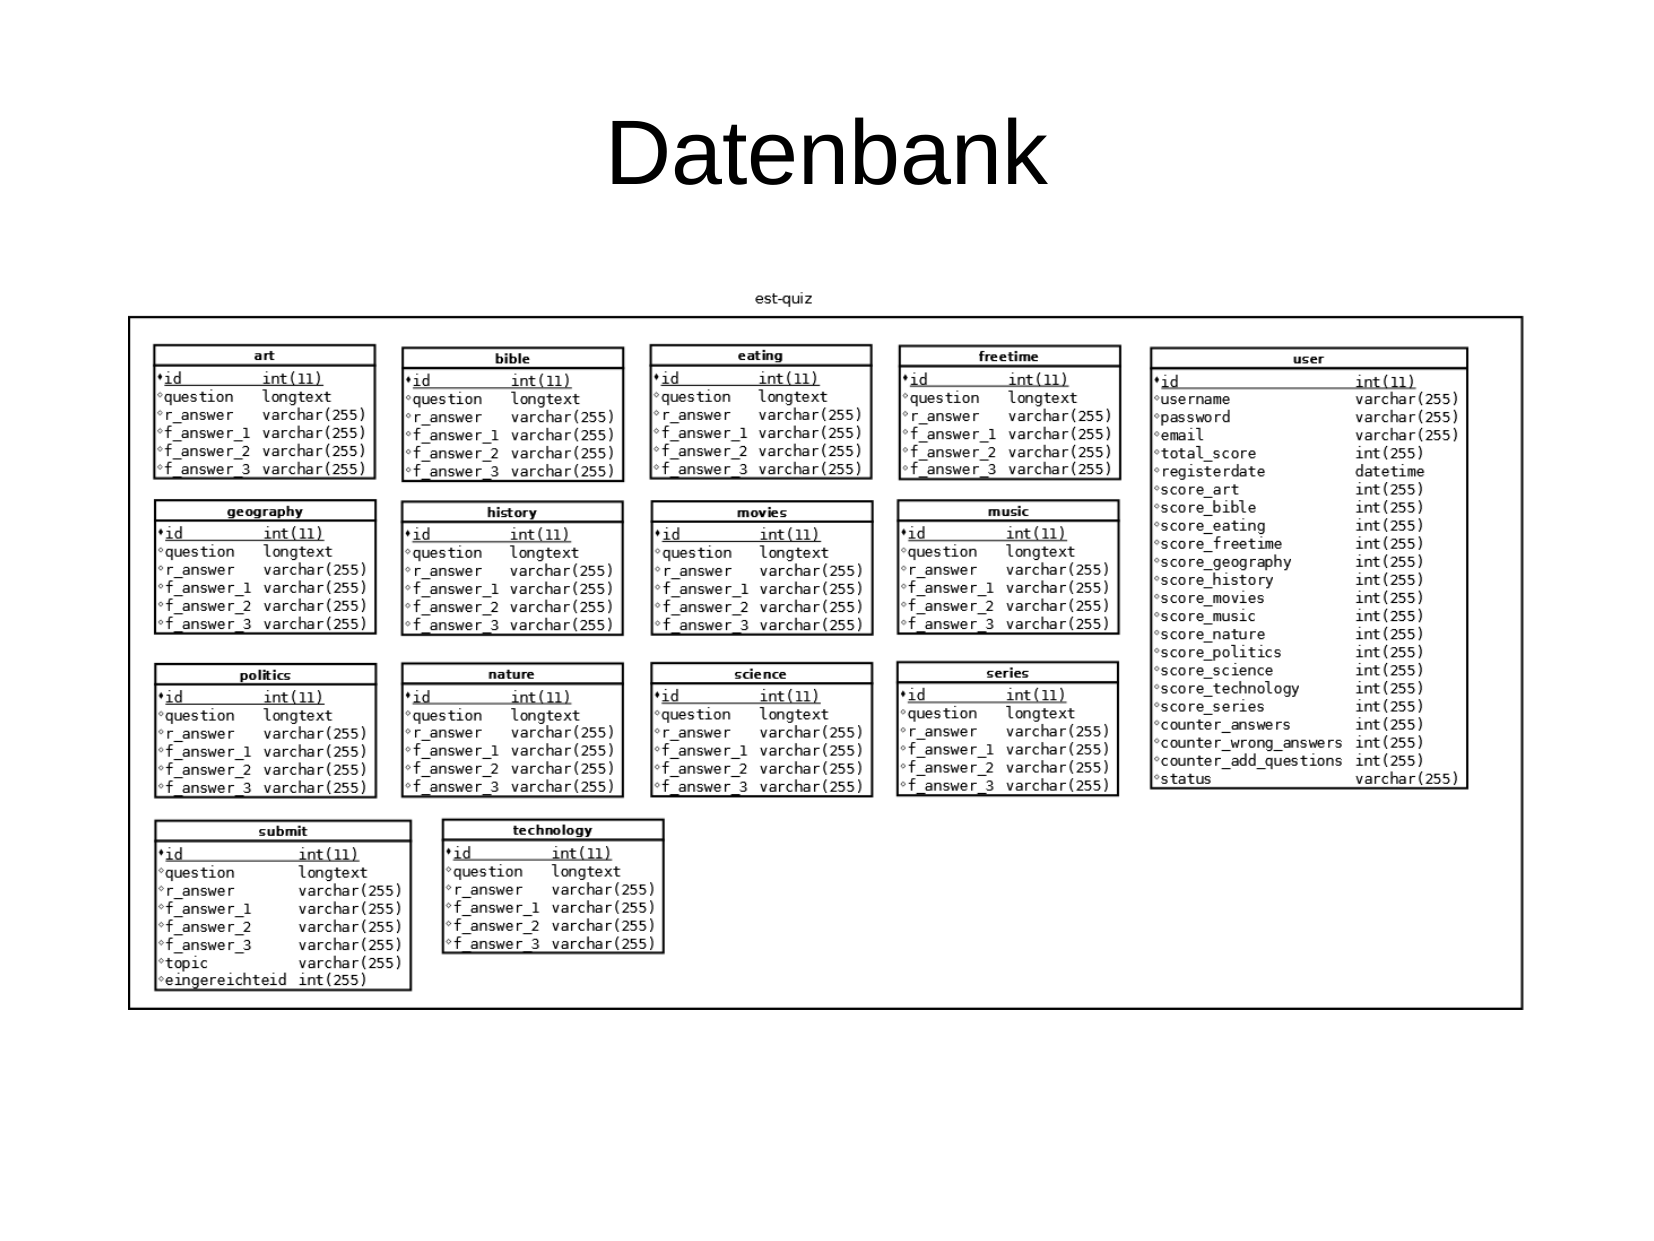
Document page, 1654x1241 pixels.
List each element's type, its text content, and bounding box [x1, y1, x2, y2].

picture [128, 290, 1525, 1010]
title Datenbank [82, 49, 1571, 257]
